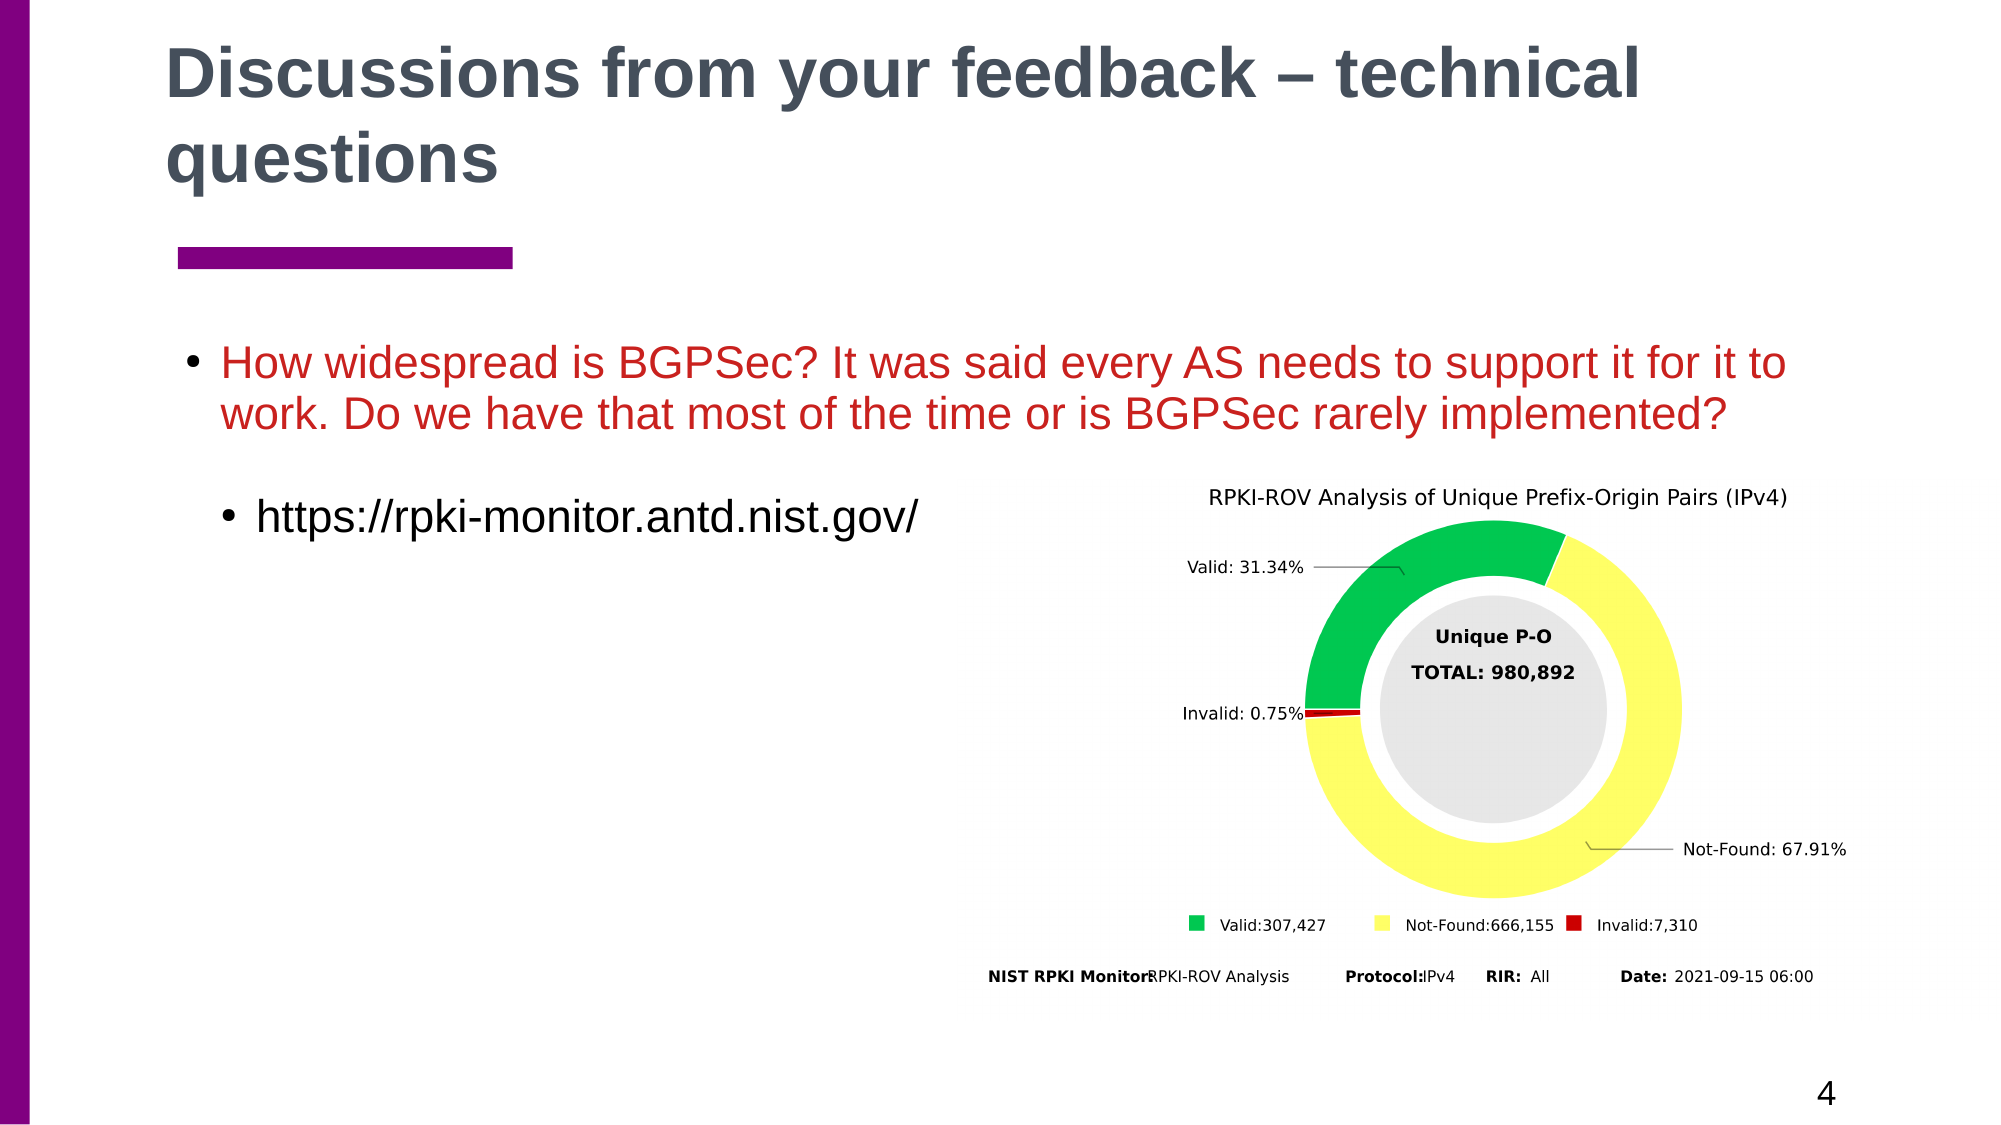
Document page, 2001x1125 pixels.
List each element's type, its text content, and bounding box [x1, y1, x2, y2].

picture [957, 479, 2000, 1021]
text_box How widespread is BGPSec? It was said every AS needs to support it for it to work. Do we have that most of the time or is BGPSec rarely implemented? https://rpki-monitor.antd.nist.gov/ [135, 329, 1898, 1011]
text_box Discussions from your feedback – technical questions [151, 0, 1849, 212]
